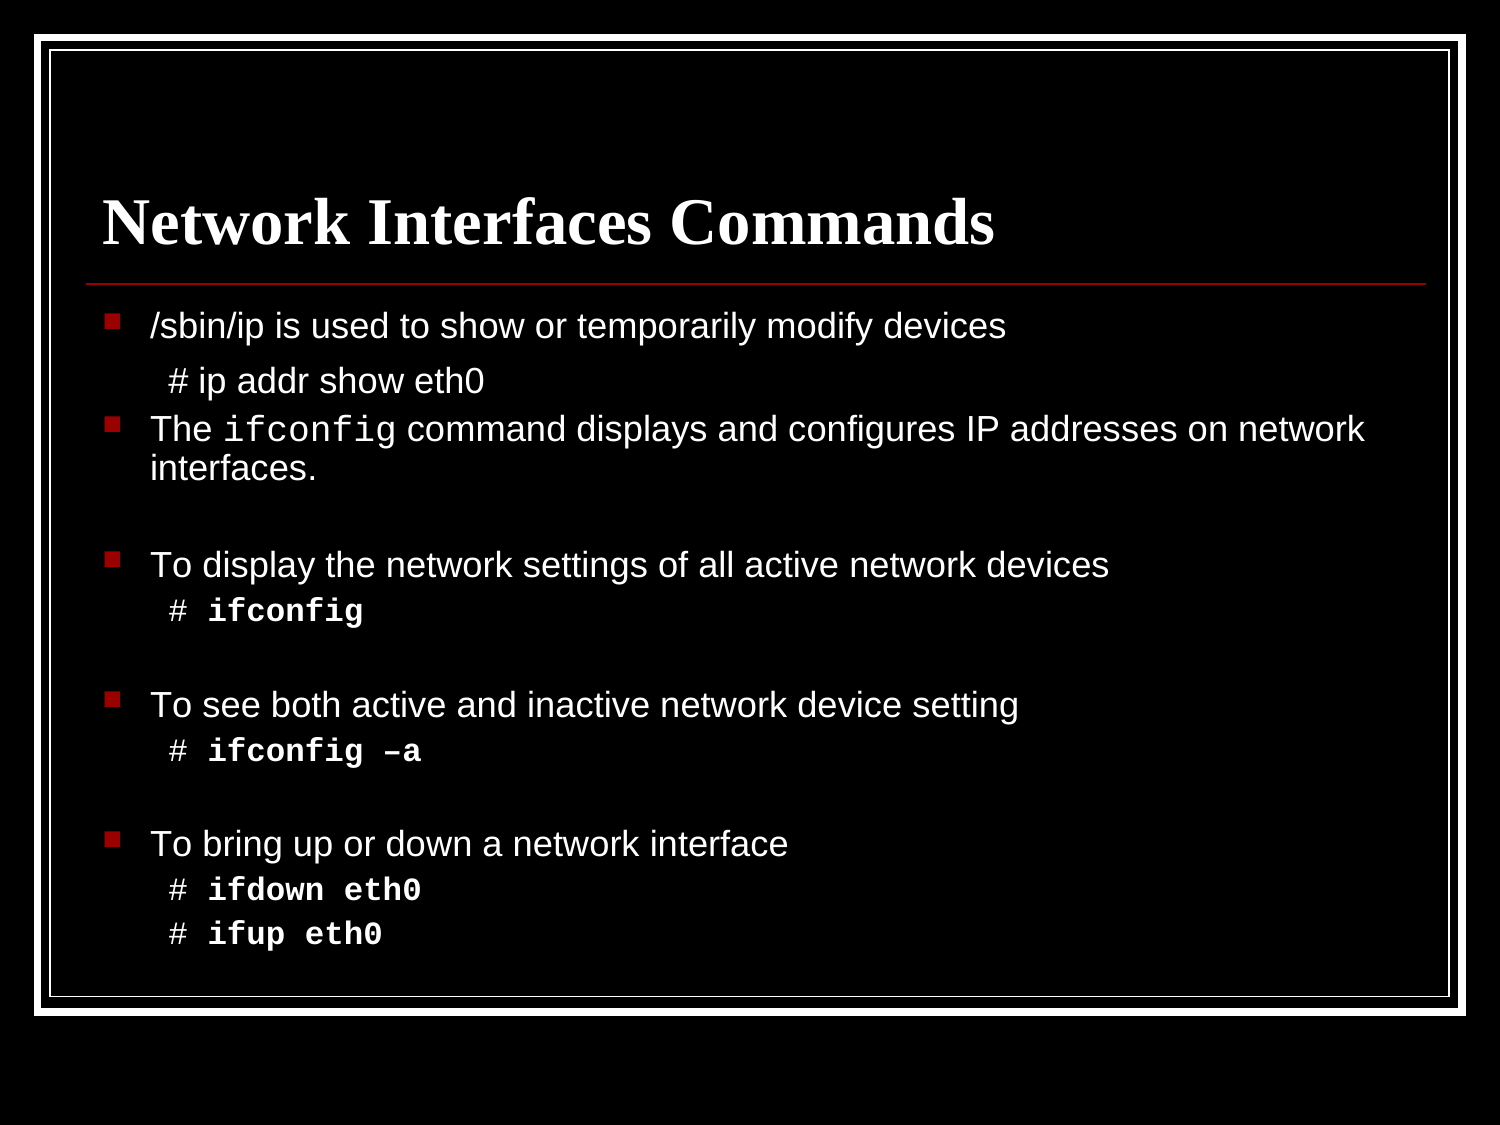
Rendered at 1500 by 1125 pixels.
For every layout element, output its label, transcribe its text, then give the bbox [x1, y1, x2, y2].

list /sbin/ip is used to show or temporarily modify devices # ip addr show eth0 The ifconfig command displays and configures IP addresses on network interfaces. To display the network settings of all active network devices # ifconfig To see both active and inactive network device setting # ifconfig –a To bring up or down a network interface # ifdown eth0 # ifup eth0 [87, 299, 1426, 963]
title Network Interfaces Commands [87, 77, 1426, 266]
